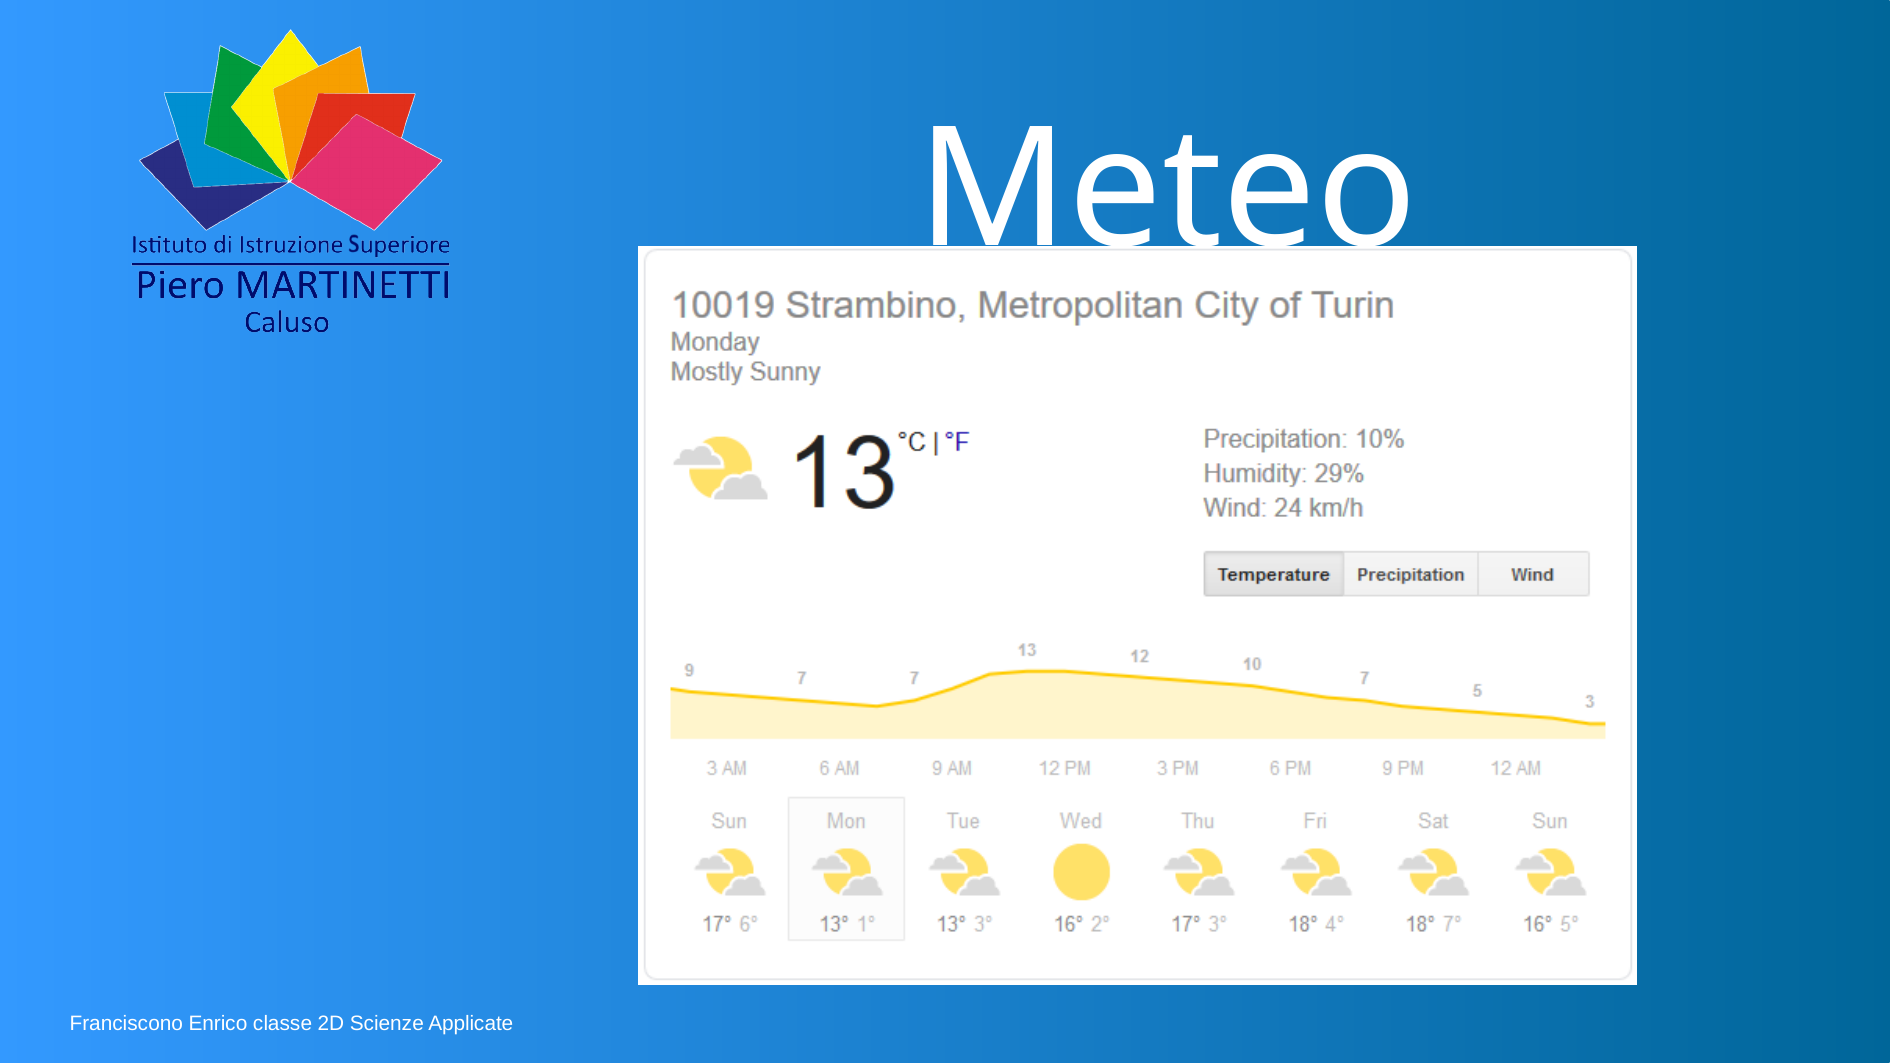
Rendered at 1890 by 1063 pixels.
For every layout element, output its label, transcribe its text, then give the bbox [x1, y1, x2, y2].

picture [0, 23, 591, 355]
text_box Franciscono Enrico classe 2D Scienze Applicate [54, 1004, 628, 1063]
picture [638, 246, 1637, 985]
text_box Meteo [591, 59, 1760, 268]
